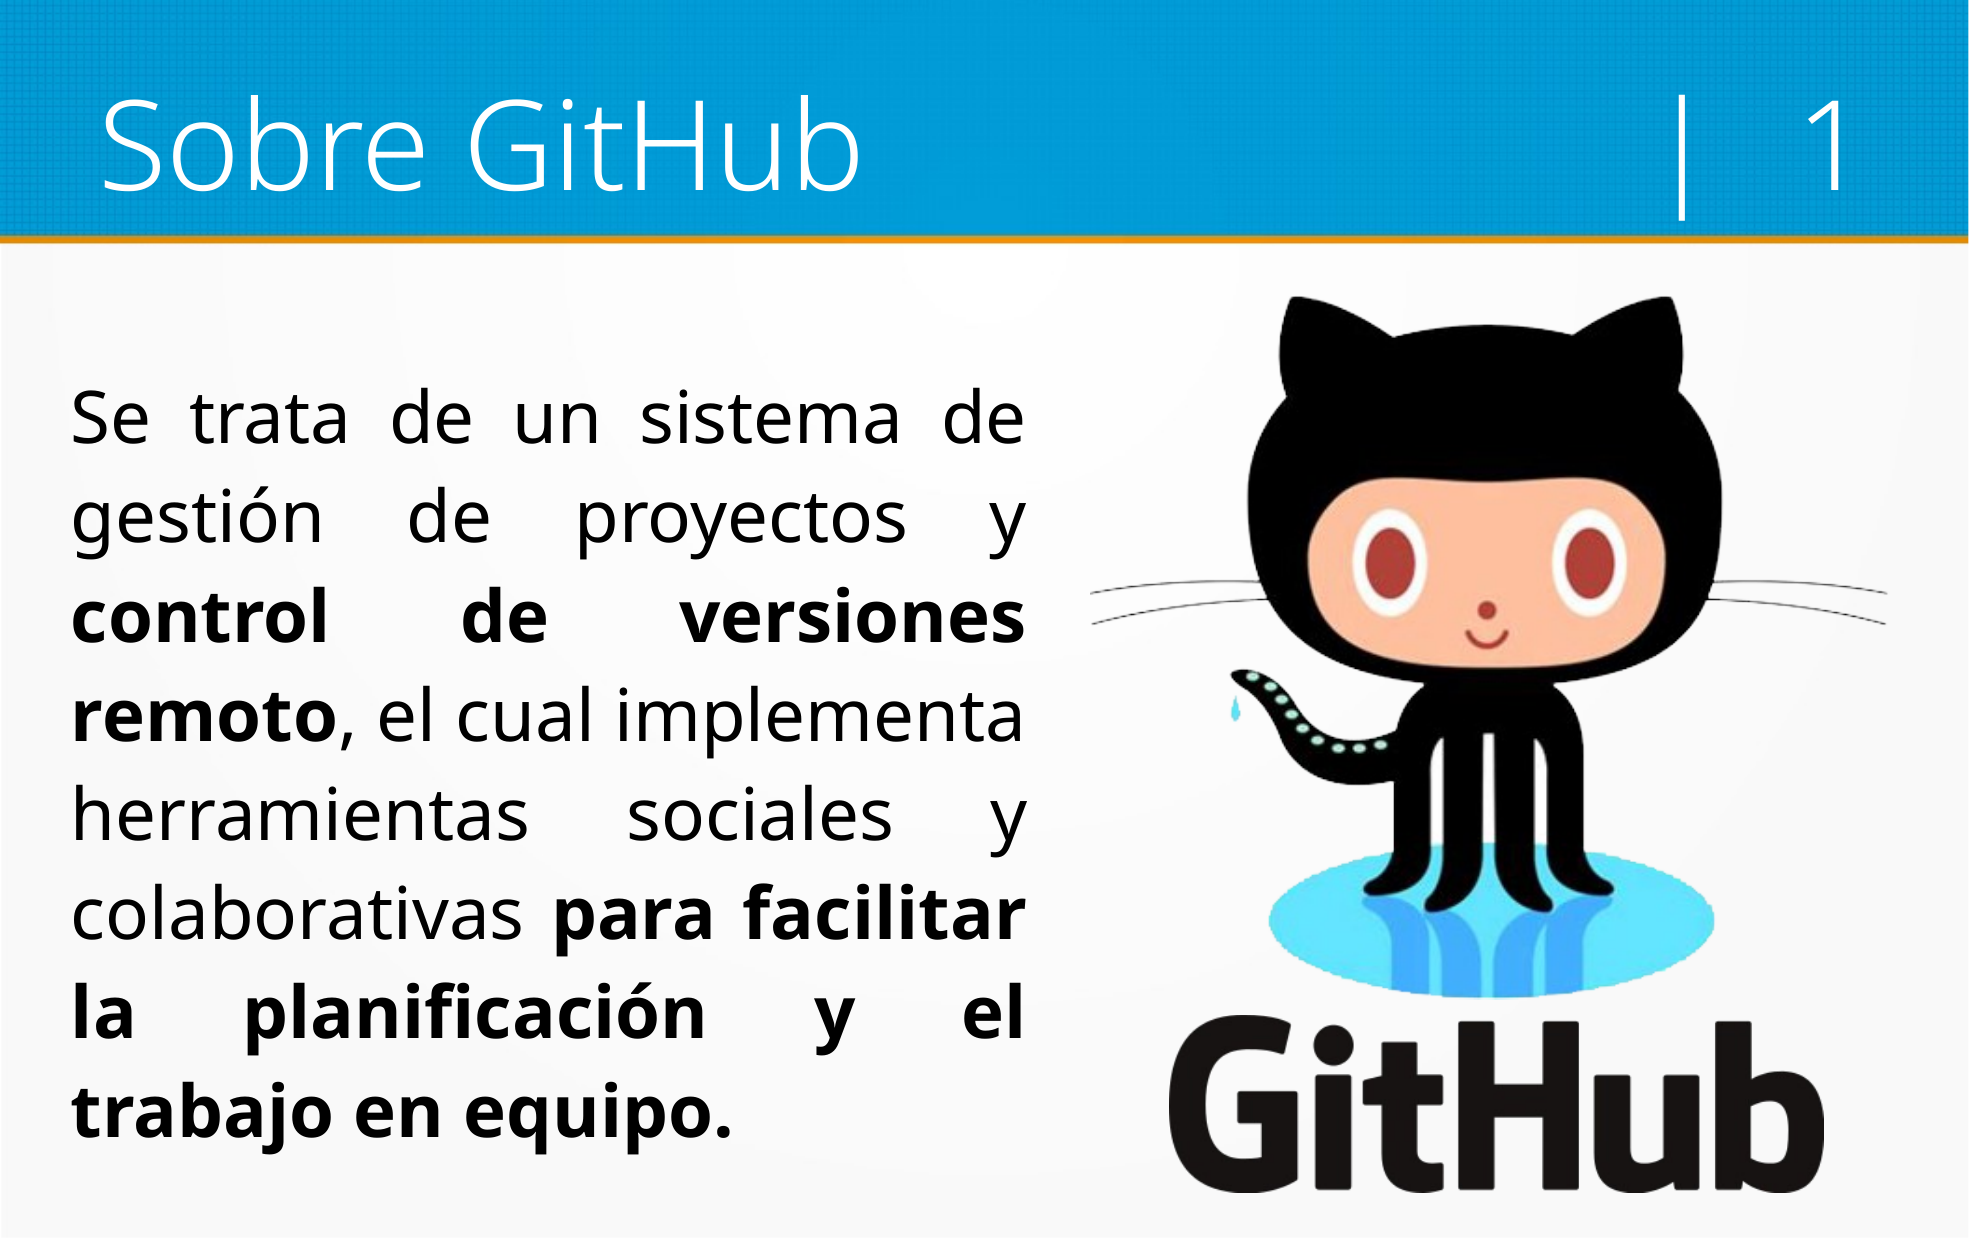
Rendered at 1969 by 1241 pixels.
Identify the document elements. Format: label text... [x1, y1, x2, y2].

list Se trata de un sistema de gestión de proyectos y control de versiones remoto, el cual implementa herramientas sociales y colaborativas para facilitar la planificación y el trabajo en equipo. [70, 366, 1028, 1170]
title Sobre GitHub | 1 [98, 19, 1870, 227]
picture [0, 233, 1969, 1241]
